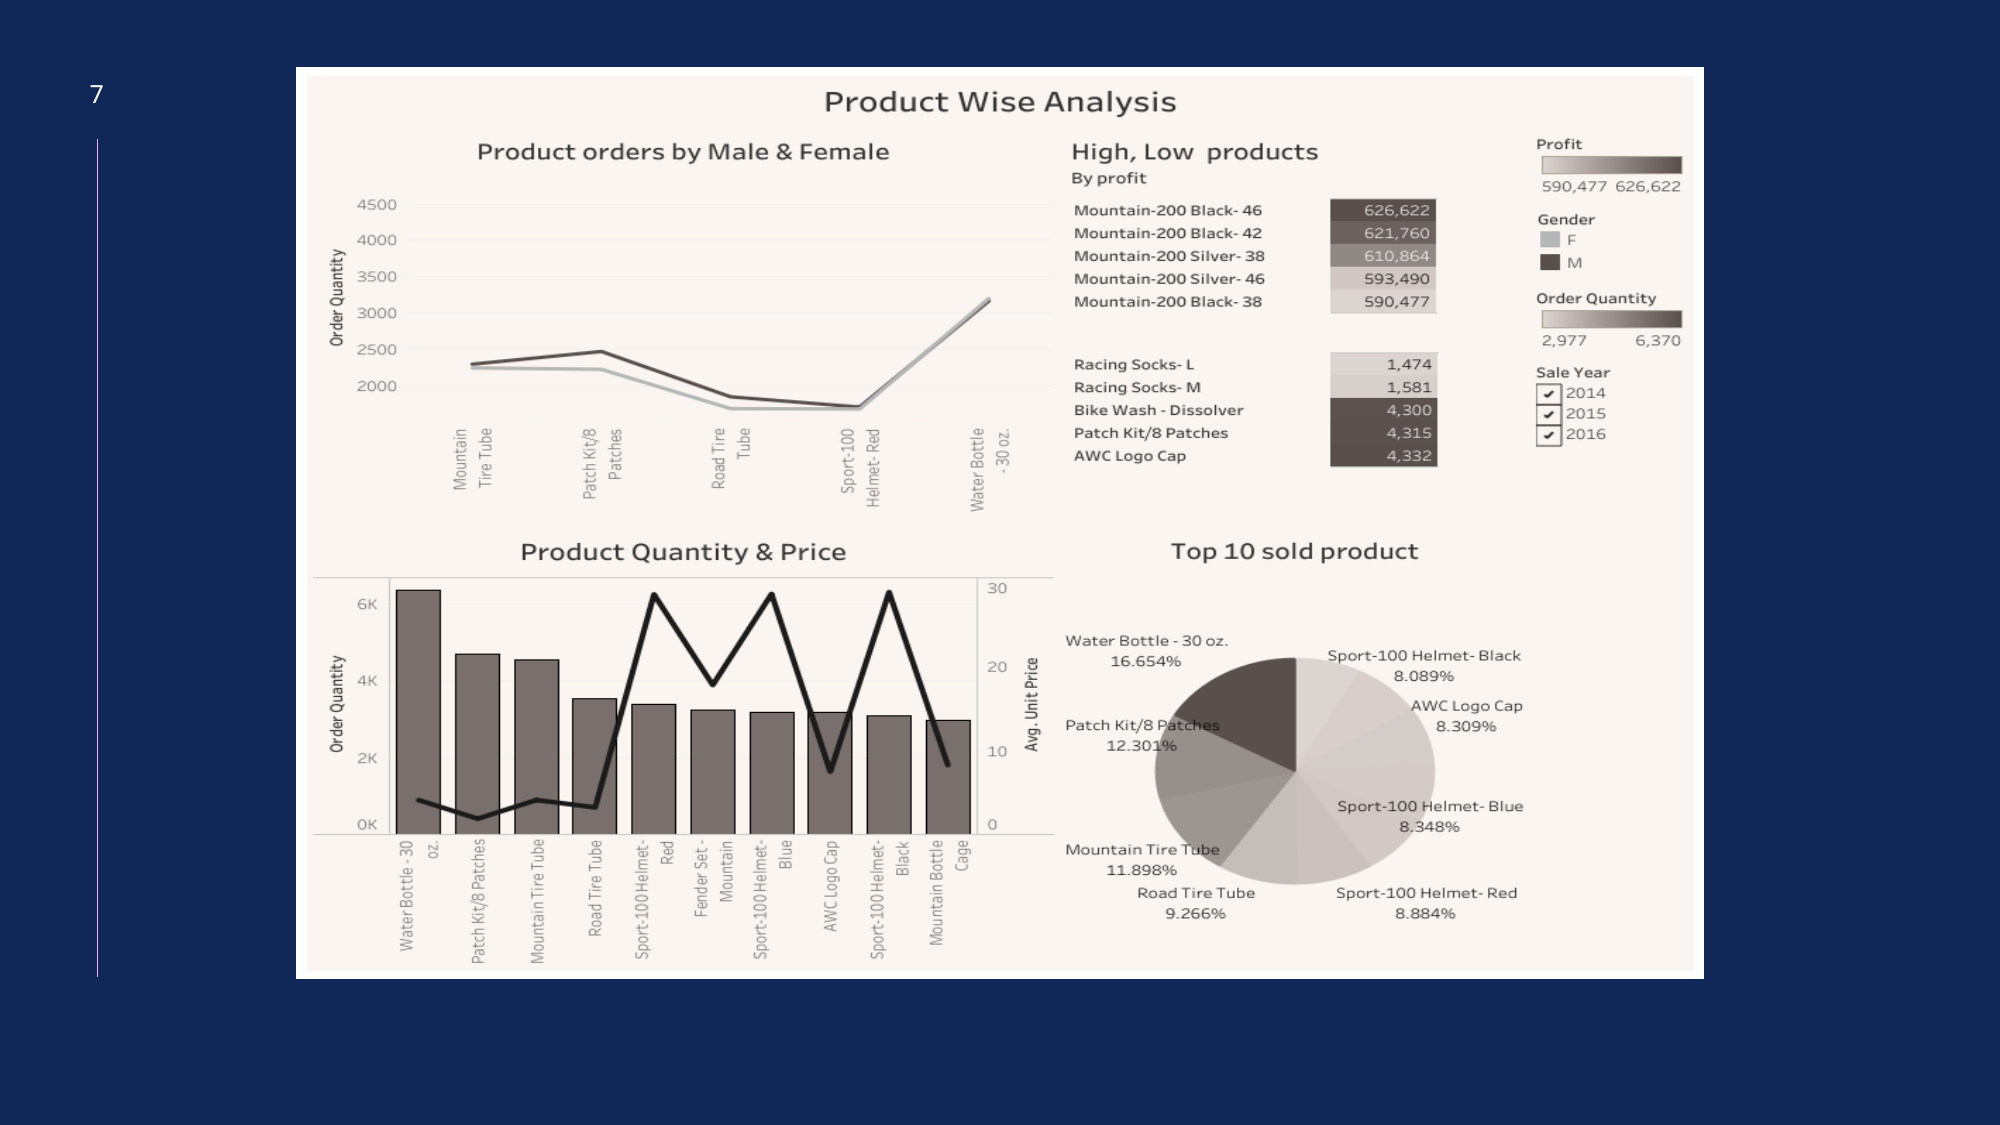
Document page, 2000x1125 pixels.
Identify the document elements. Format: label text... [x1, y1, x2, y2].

slide_number 7 [53, 67, 140, 119]
picture [296, 67, 1704, 979]
